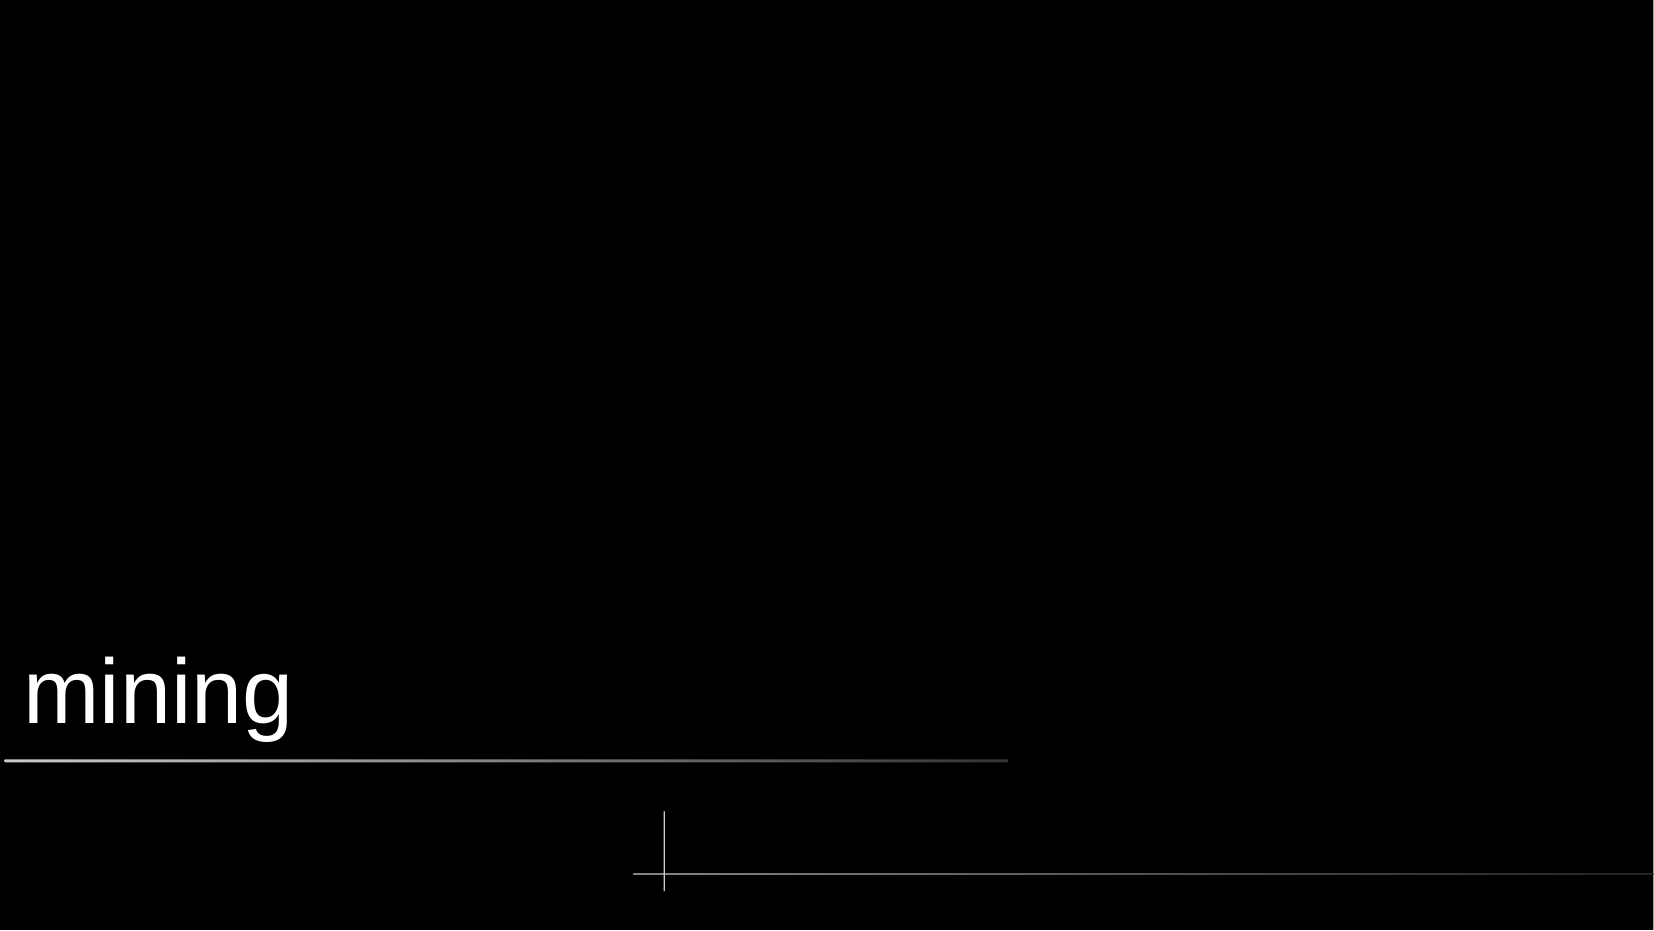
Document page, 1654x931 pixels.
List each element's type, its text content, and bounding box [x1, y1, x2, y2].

title mining [23, 637, 1501, 746]
